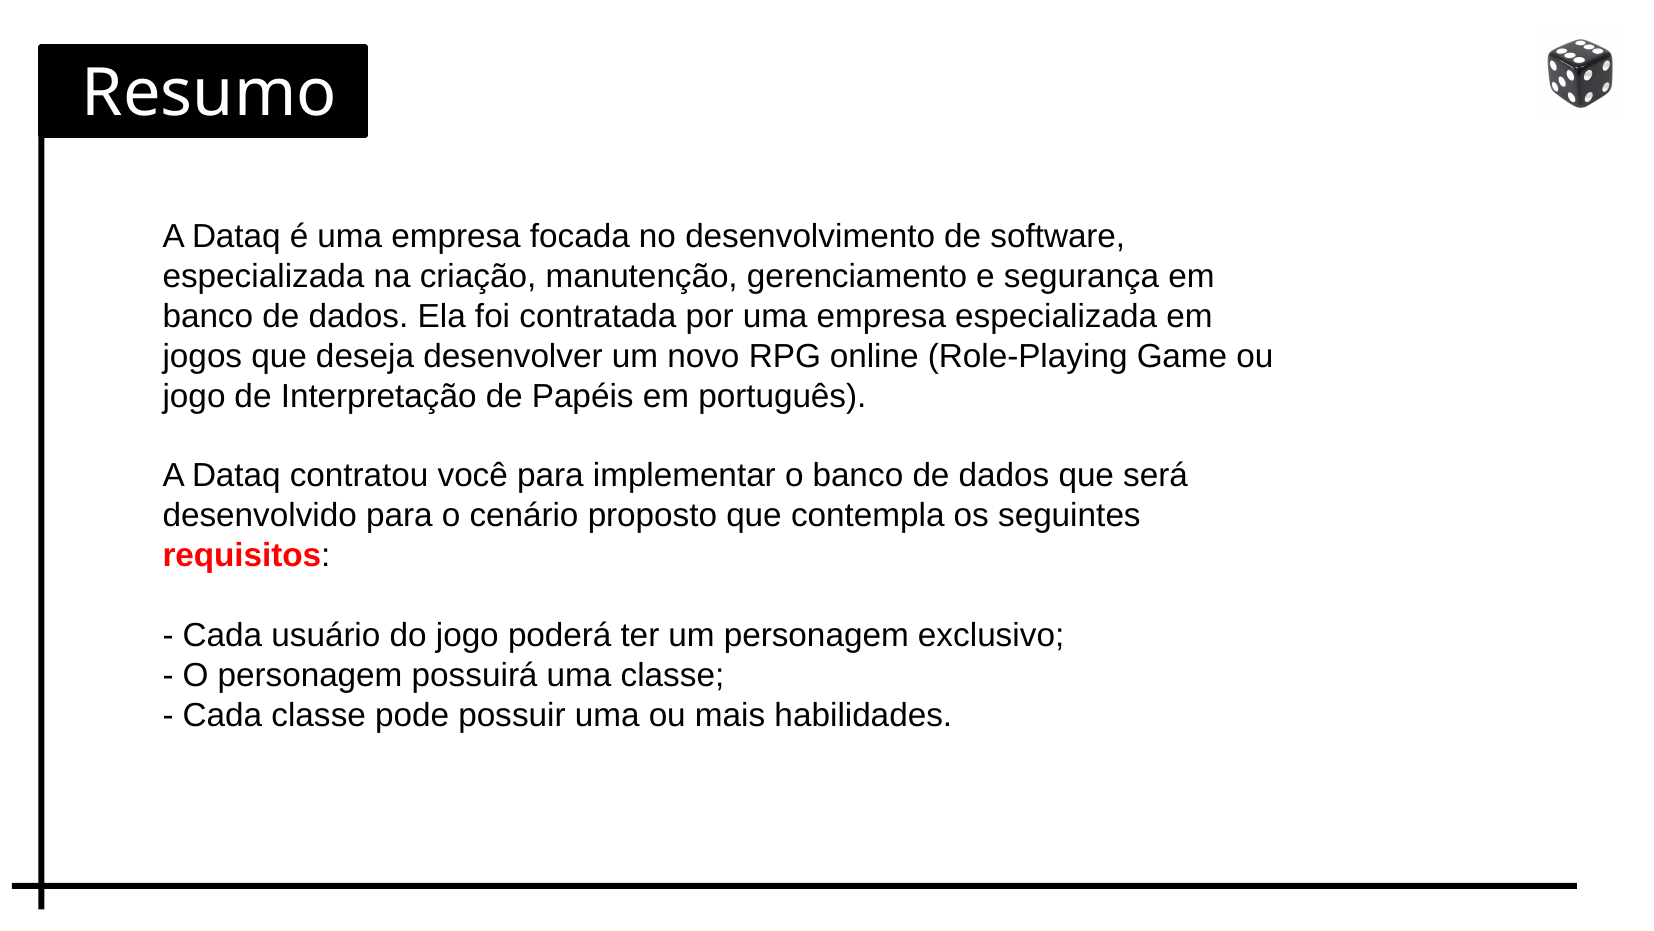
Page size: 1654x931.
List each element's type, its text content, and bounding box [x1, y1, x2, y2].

picture [1535, 29, 1624, 119]
text_box [41, 47, 366, 136]
text_box Resumo [76, 58, 343, 118]
text_box A Dataq é uma empresa focada no desenvolvimento de software, especializada na criação, manutenção, gerenciamento e segurança em banco de dados. Ela foi contratada por uma empresa especializada em jogos que deseja desenvolver um novo RPG online (Role-Playing Game ou jogo de Interpretação de Papéis em português). A Dataq contratou você para implementar o banco de dados que será desenvolvido para o cenário proposto que contempla os seguintes requisitos: - Cada usuário do jogo poderá ter um personagem exclusivo; - O personagem possuirá uma classe; - Cada classe pode possuir uma ou mais habilidades. [147, 206, 1299, 798]
